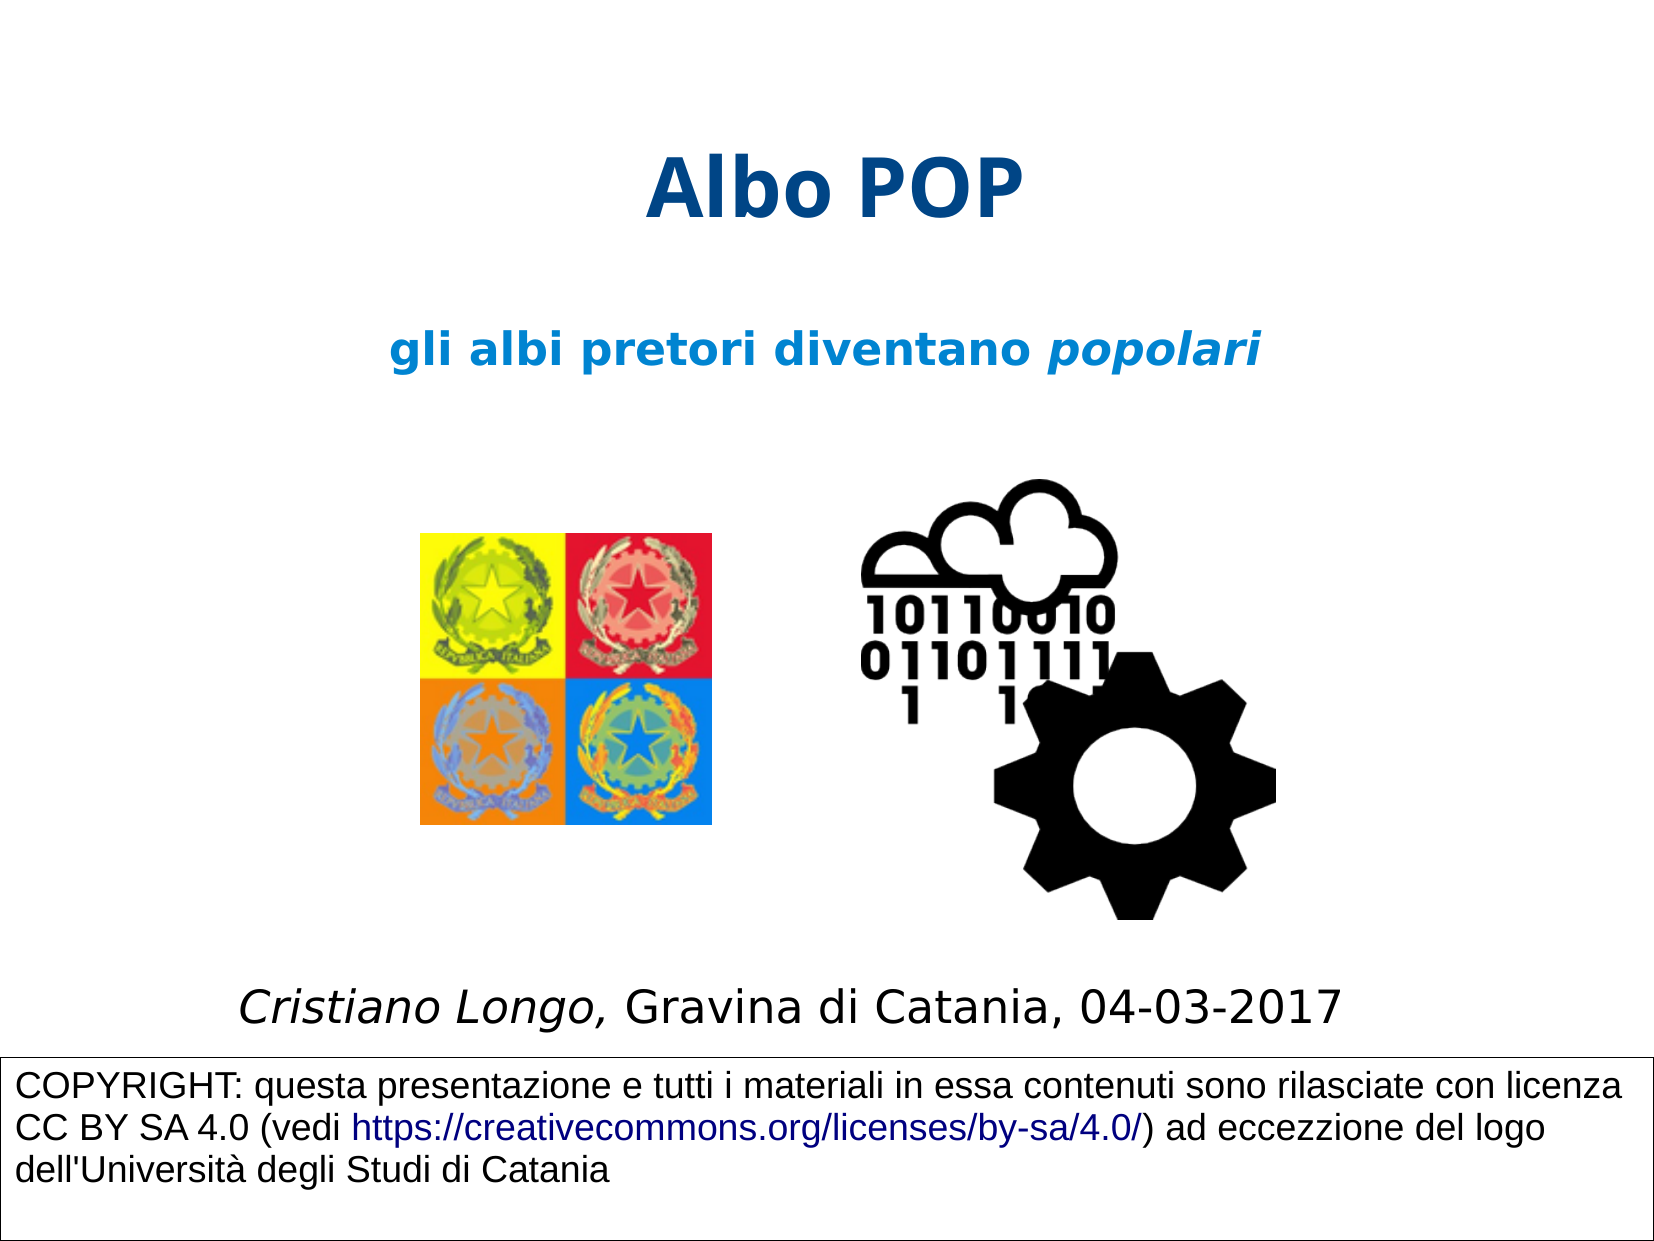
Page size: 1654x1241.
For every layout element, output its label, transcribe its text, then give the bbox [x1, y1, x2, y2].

text_box gli albi pretori diventano popolari [15, 315, 1636, 437]
picture [861, 479, 1276, 920]
title Albo POP [82, 39, 1591, 315]
text_box COPYRIGHT: questa presentazione e tutti i materiali in essa contenuti sono rilasciate con licenza CC BY SA 4.0 (vedi https://creativecommons.org/licenses/by-sa/4.0/) ad eccezzione del logo dell'Università degli Studi di Catania [0, 1057, 1654, 1241]
picture [420, 533, 712, 826]
title Cristiano Longo, Gravina di Catania, 04-03-2017 [37, 905, 1546, 1057]
